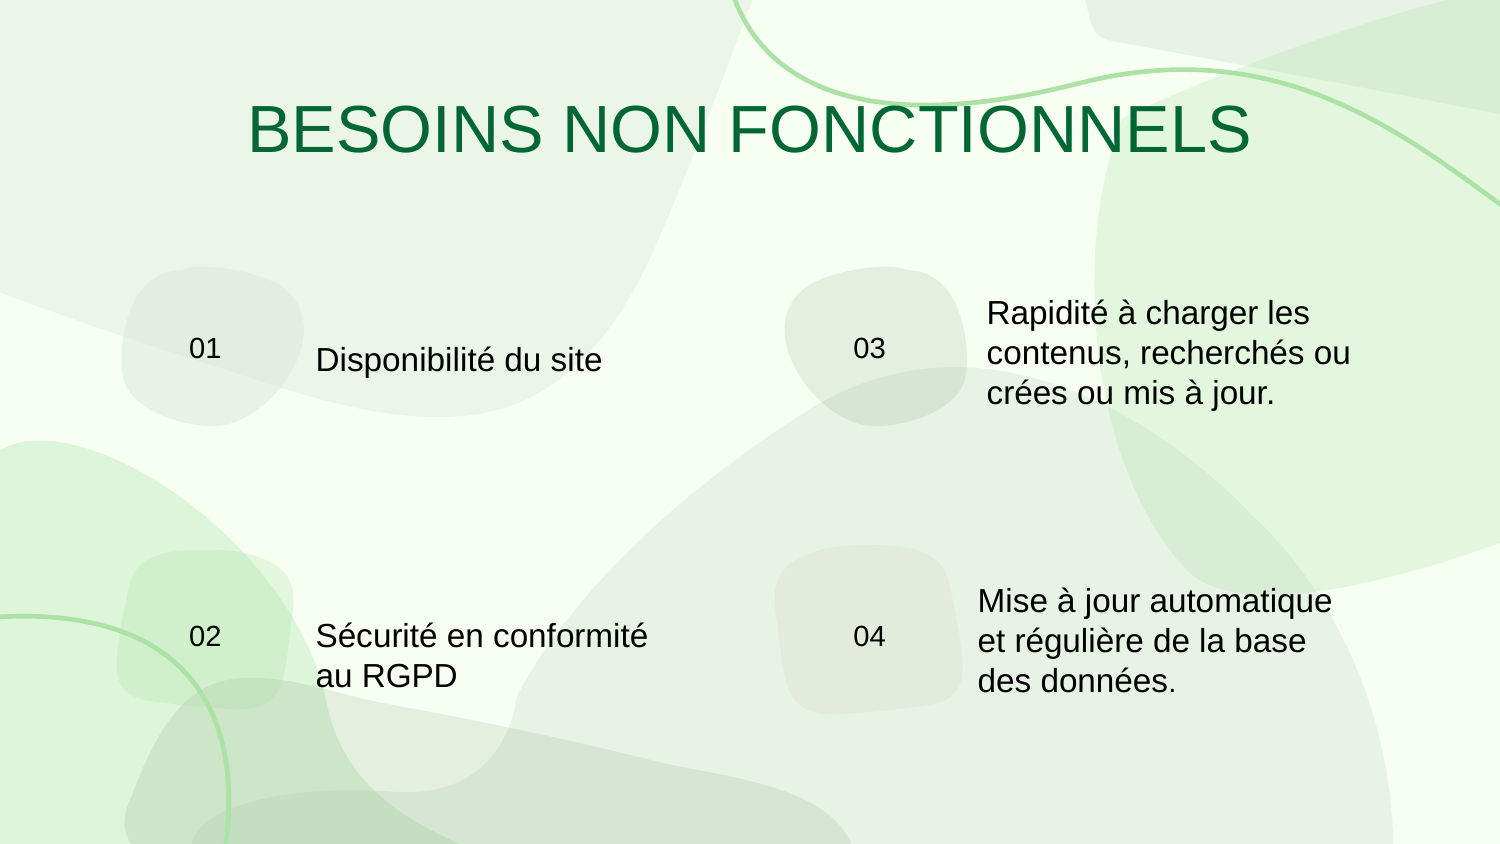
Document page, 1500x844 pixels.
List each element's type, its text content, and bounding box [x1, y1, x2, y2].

title 01 [138, 309, 273, 384]
title 04 [802, 597, 937, 672]
title BESOINS NON FONCTIONNELS [118, 71, 1382, 180]
title Mise à jour automatique et régulière de la base des données. [962, 577, 1385, 715]
title Sécurité en conformité au RGPD [300, 572, 700, 710]
text_box [774, 544, 962, 715]
title Disponibilité du site [300, 256, 700, 394]
text_box [784, 266, 967, 427]
text_box [121, 266, 300, 427]
title Rapidité à charger les contenus, recherchés ou crées ou mis à jour. [971, 288, 1371, 427]
title 03 [802, 309, 937, 384]
text_box [116, 549, 294, 710]
title 02 [138, 597, 273, 672]
